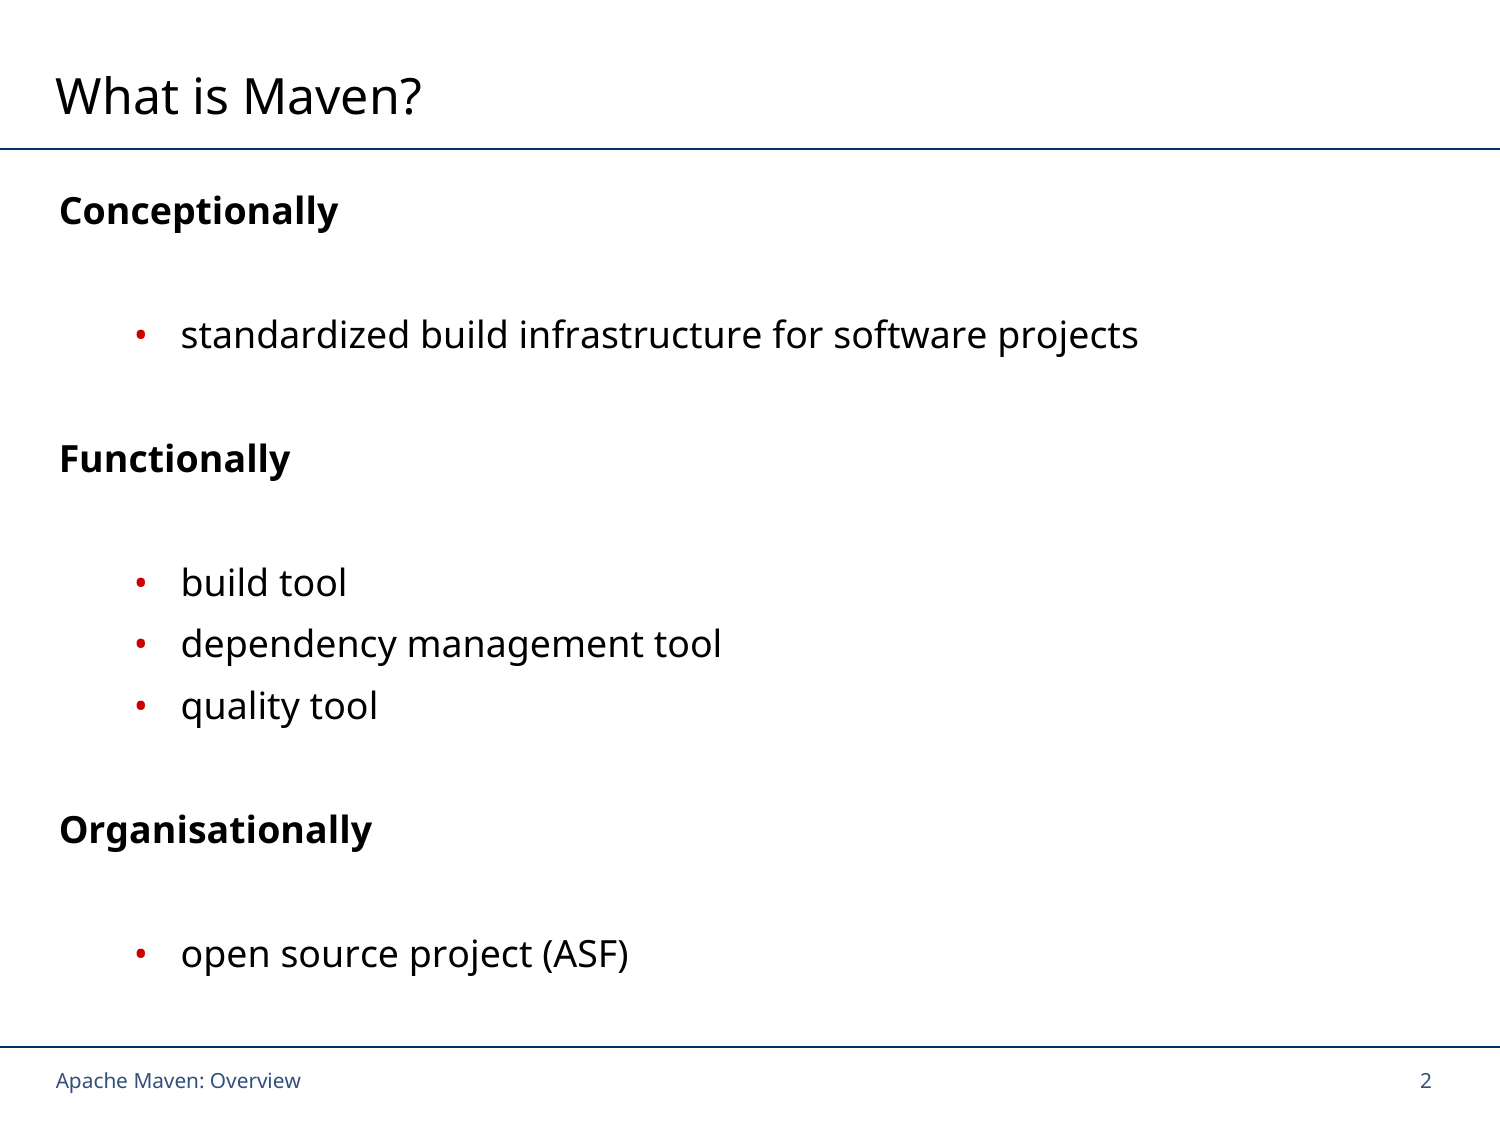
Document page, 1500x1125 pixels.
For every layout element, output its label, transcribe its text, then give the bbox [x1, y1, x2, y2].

list Conceptionally standardized build infrastructure for software projects Functionally build tool dependency management tool quality tool Organisationally open source project (ASF) [44, 177, 1450, 1040]
title What is Maven? [41, 0, 1016, 138]
